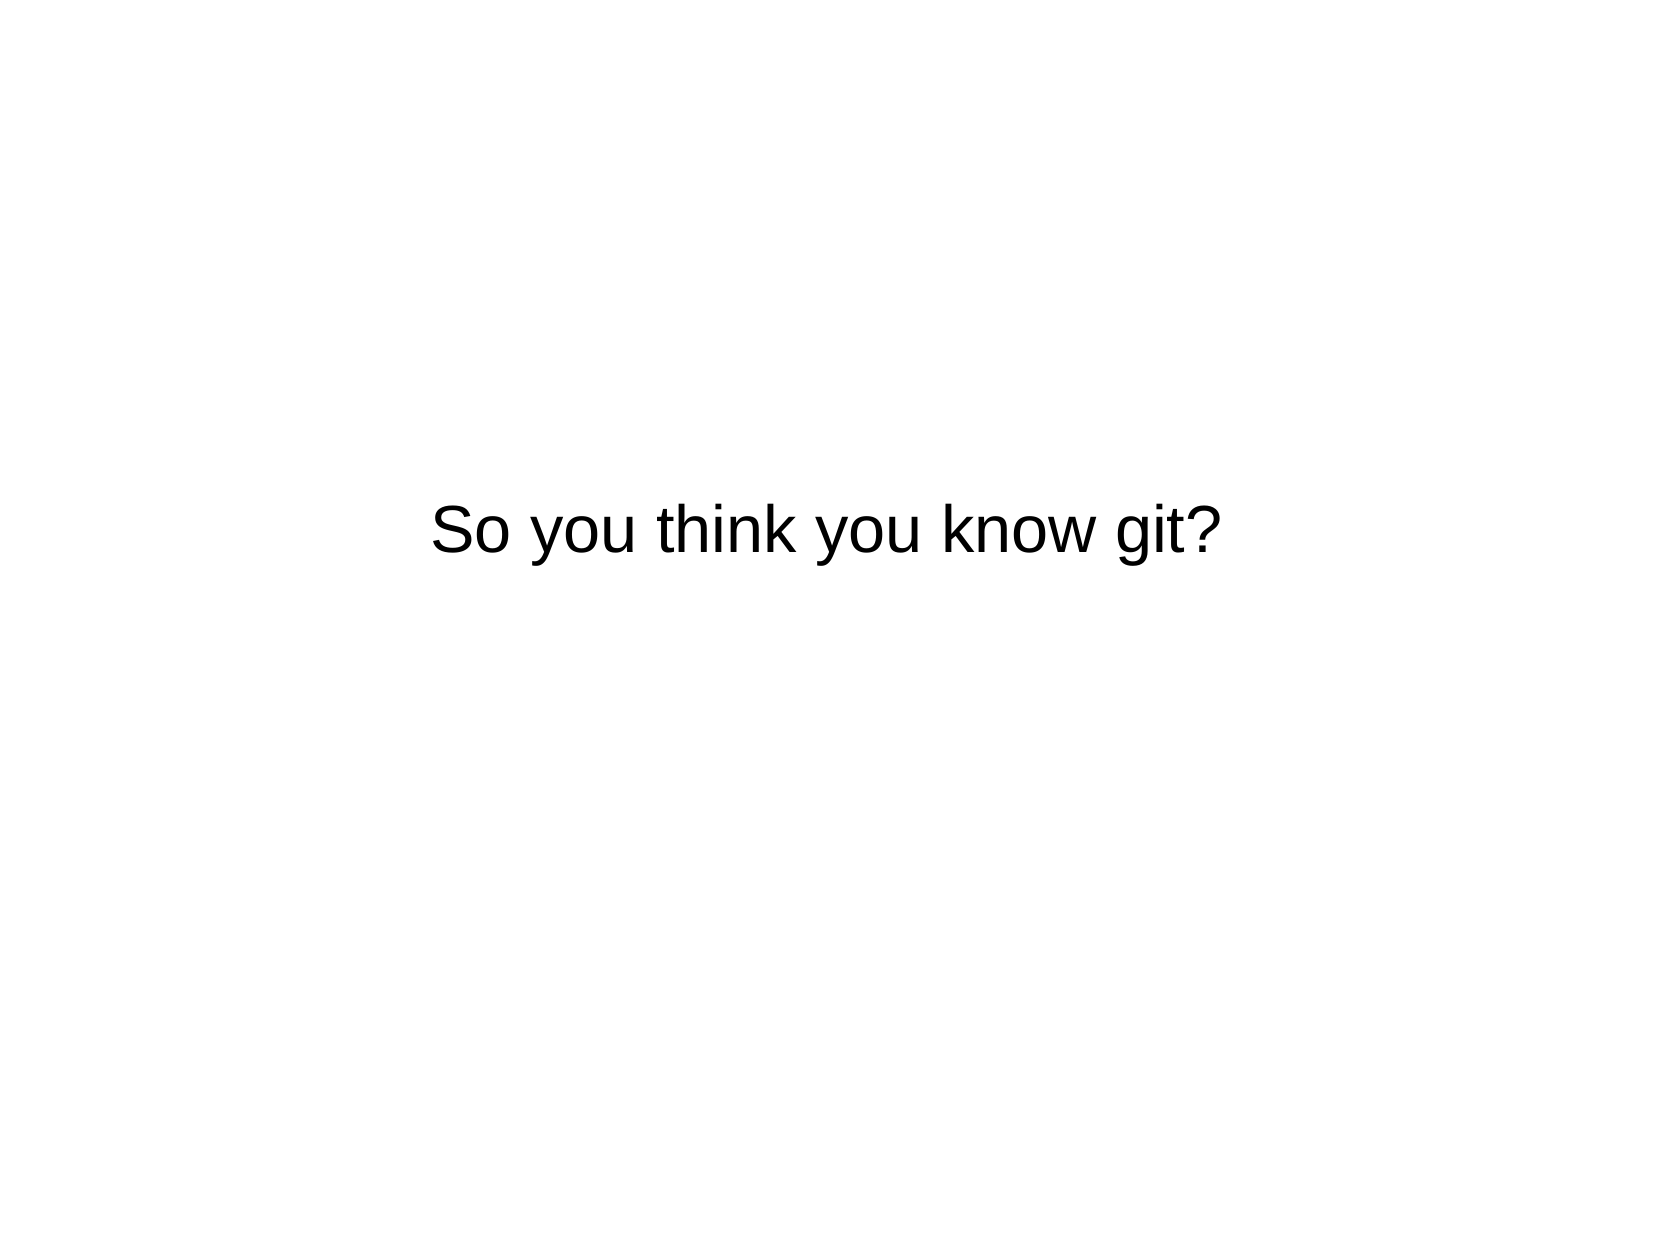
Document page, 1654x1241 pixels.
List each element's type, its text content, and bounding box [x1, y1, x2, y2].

subtitle So you think you know git? [82, 49, 1571, 1010]
